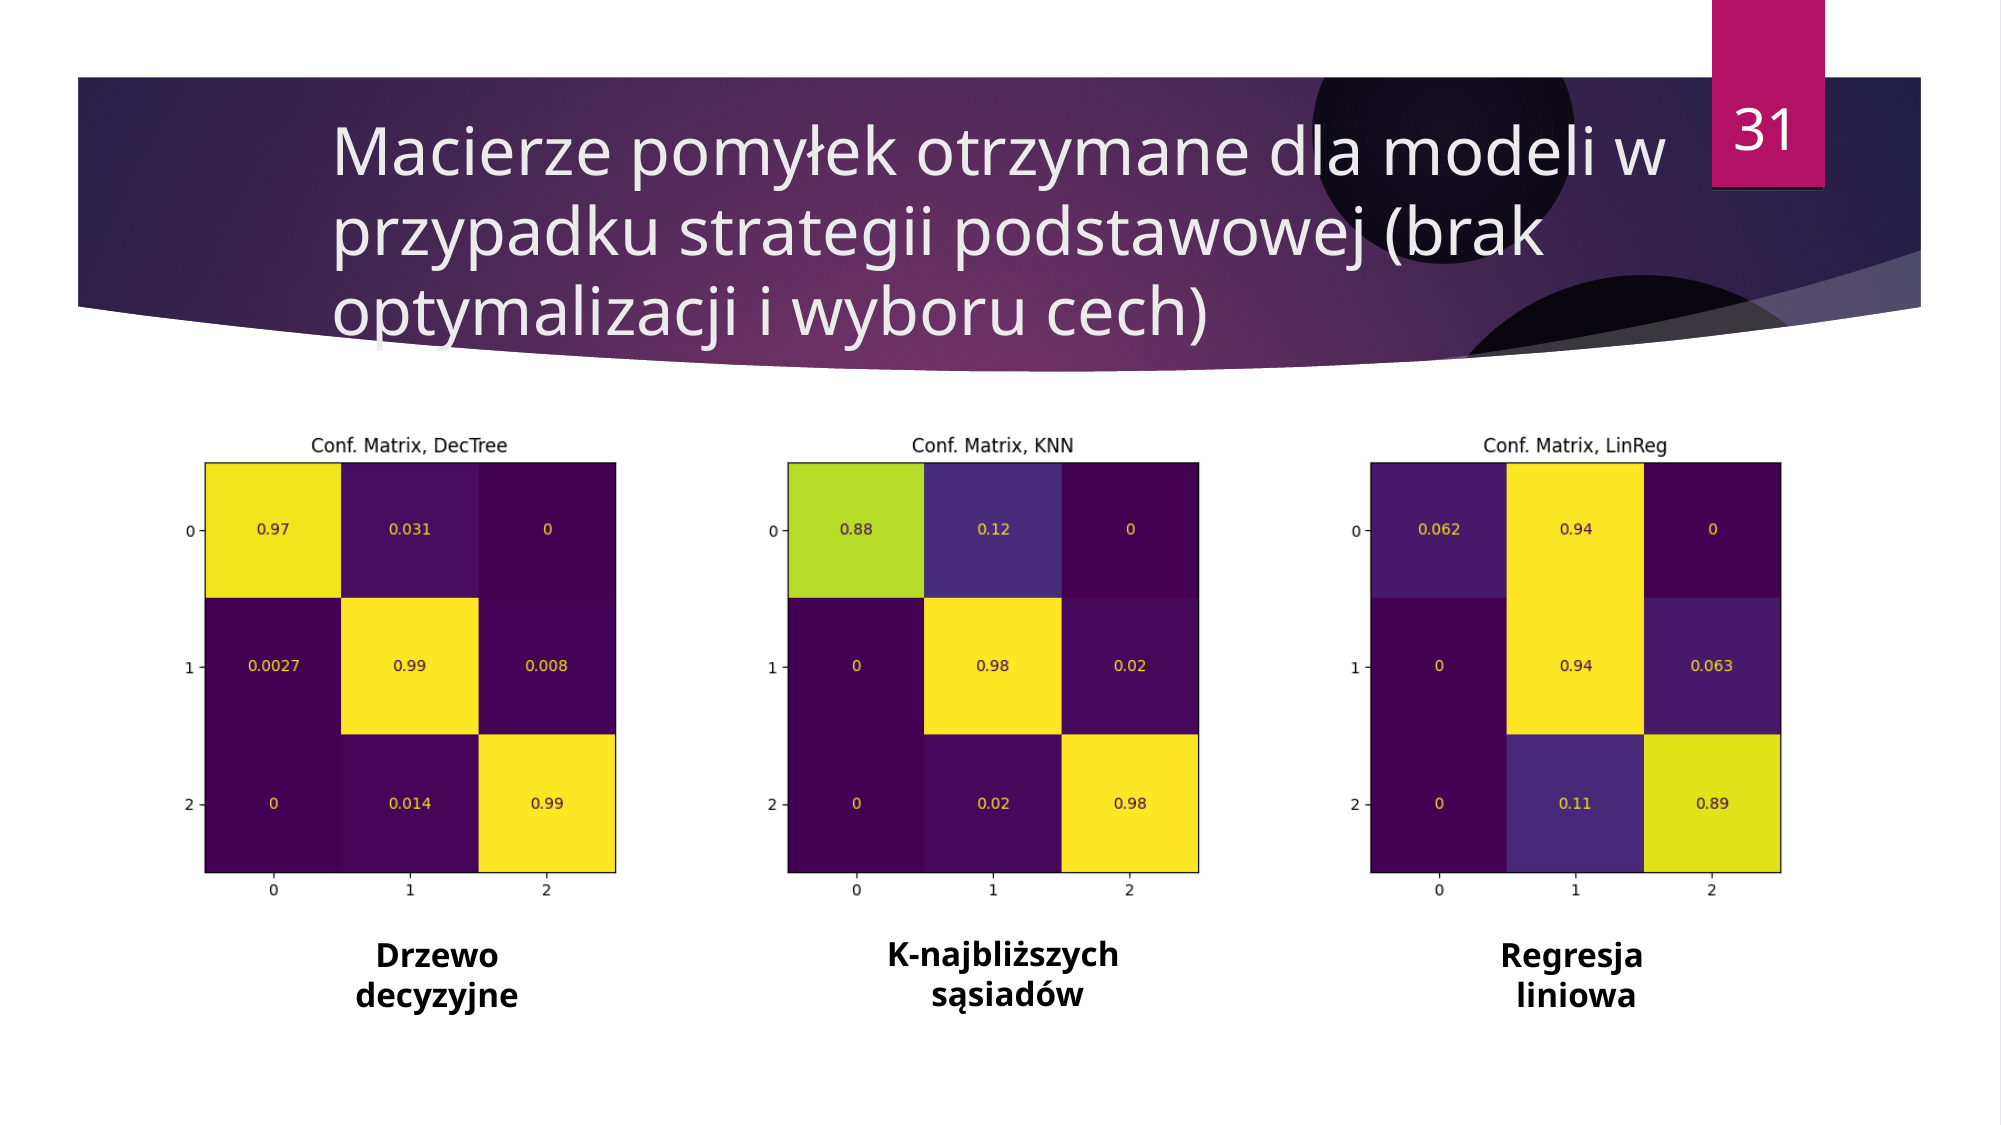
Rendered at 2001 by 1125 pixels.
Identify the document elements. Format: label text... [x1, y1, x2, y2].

text_box Regresja liniowa [1491, 927, 1662, 1023]
picture [46, 398, 1921, 931]
text_box [1698, 53, 1836, 180]
text_box K-najbliższych sąsiadów [867, 931, 1148, 1022]
text_box Drzewo decyzyjne [346, 927, 529, 1023]
title Macierze pomyłek otrzymane dla modeli w przypadku strategii podstawowej (brak optymalizacji i wyboru cech) [281, 101, 1719, 352]
